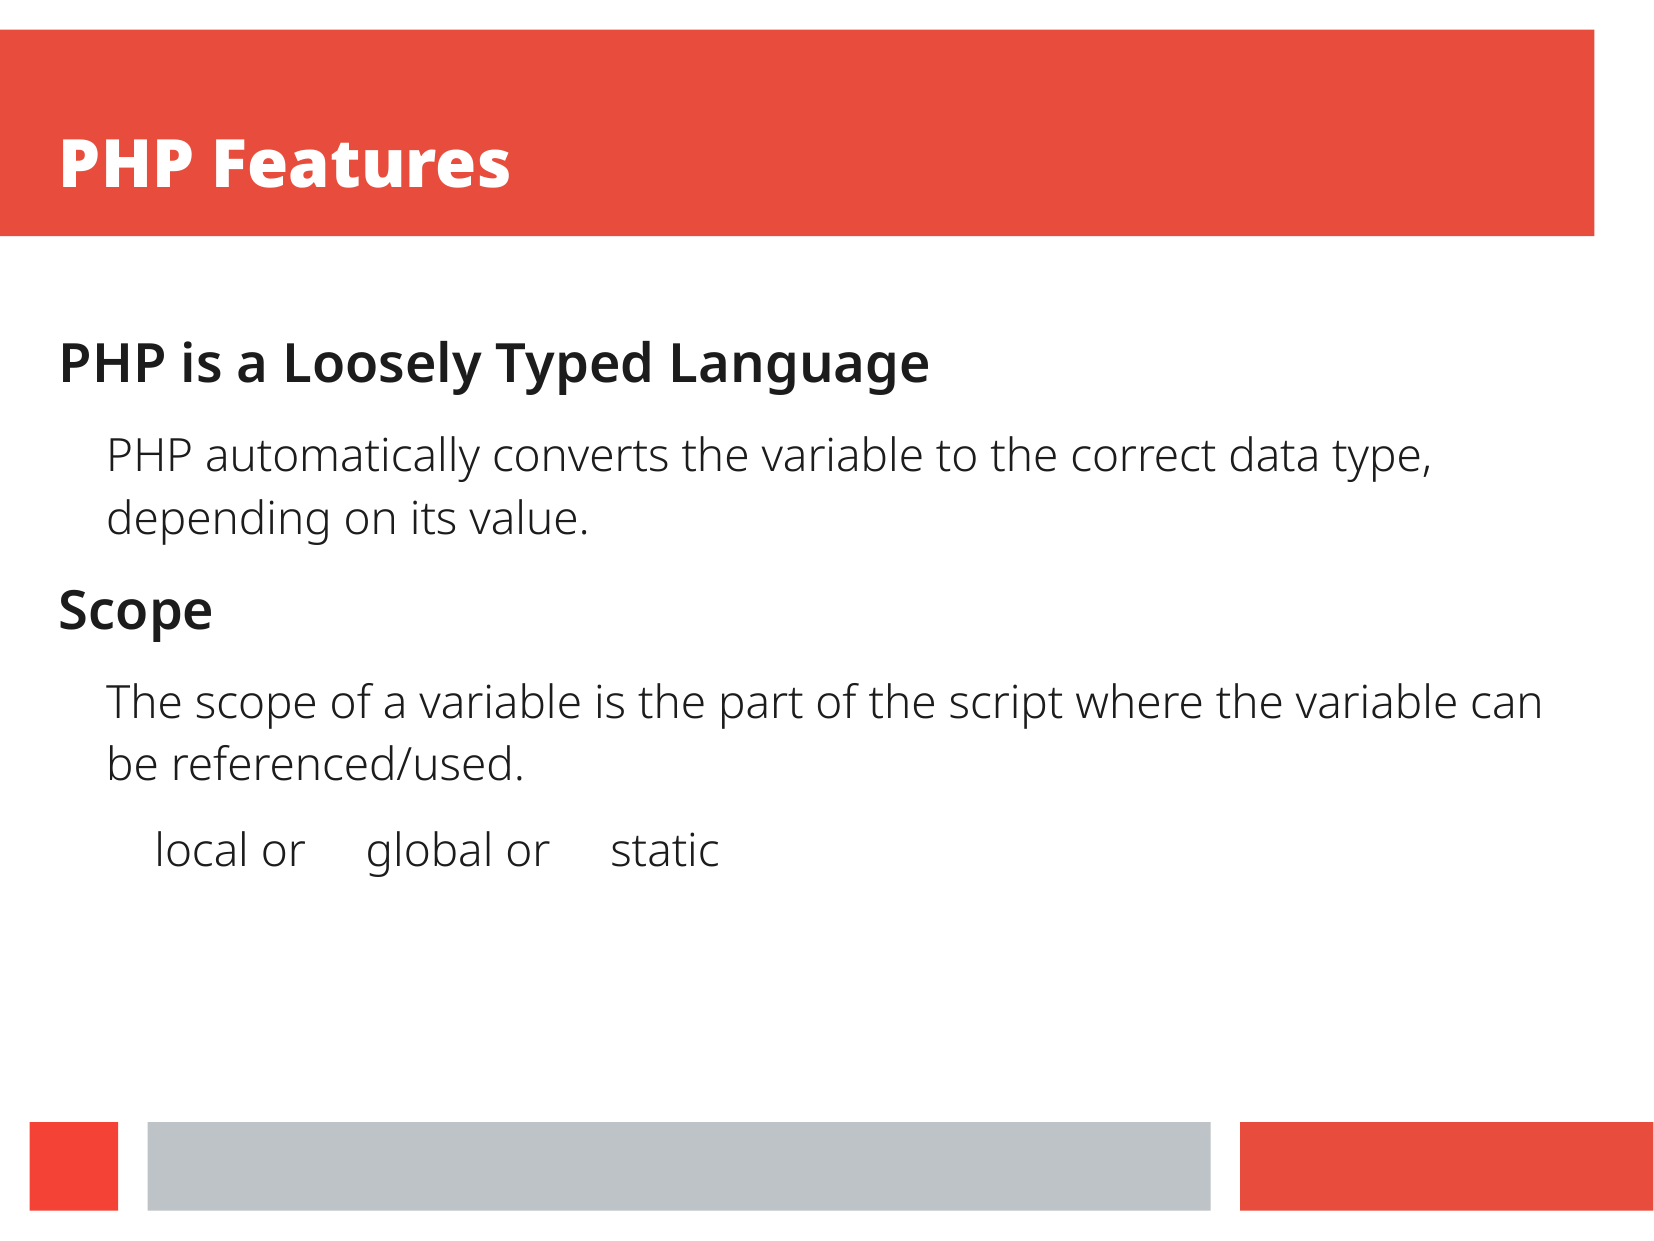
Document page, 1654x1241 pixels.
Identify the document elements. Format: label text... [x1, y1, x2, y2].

title PHP Features [59, 59, 1595, 207]
list PHP is a Loosely Typed Language PHP automatically converts the variable to the correct data type, depending on its value. Scope The scope of a variable is the part of the script where the variable can be referenced/used. local or global or static [59, 324, 1565, 1093]
